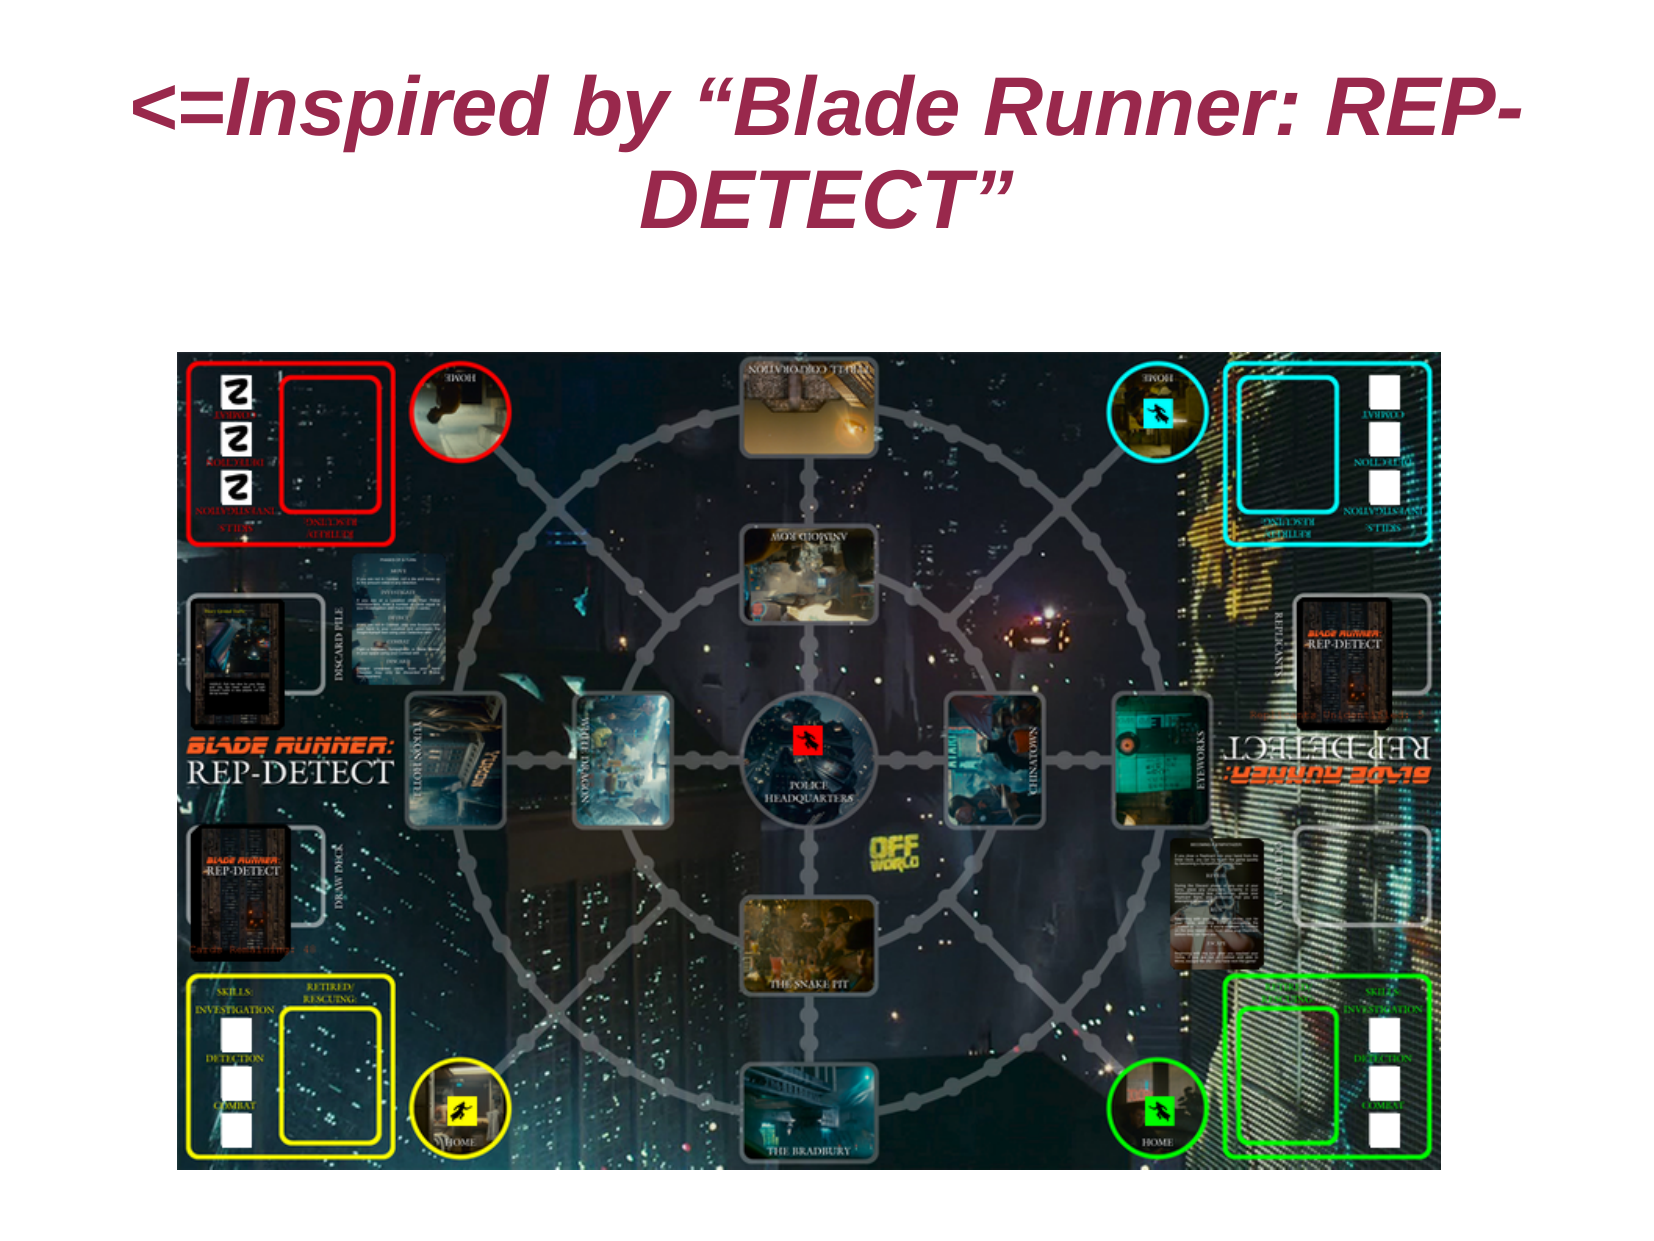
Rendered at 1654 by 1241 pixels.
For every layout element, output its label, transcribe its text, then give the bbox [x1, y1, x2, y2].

title <=Inspired by “Blade Runner: REP-DETECT” [82, 49, 1571, 257]
picture [177, 352, 1441, 1171]
